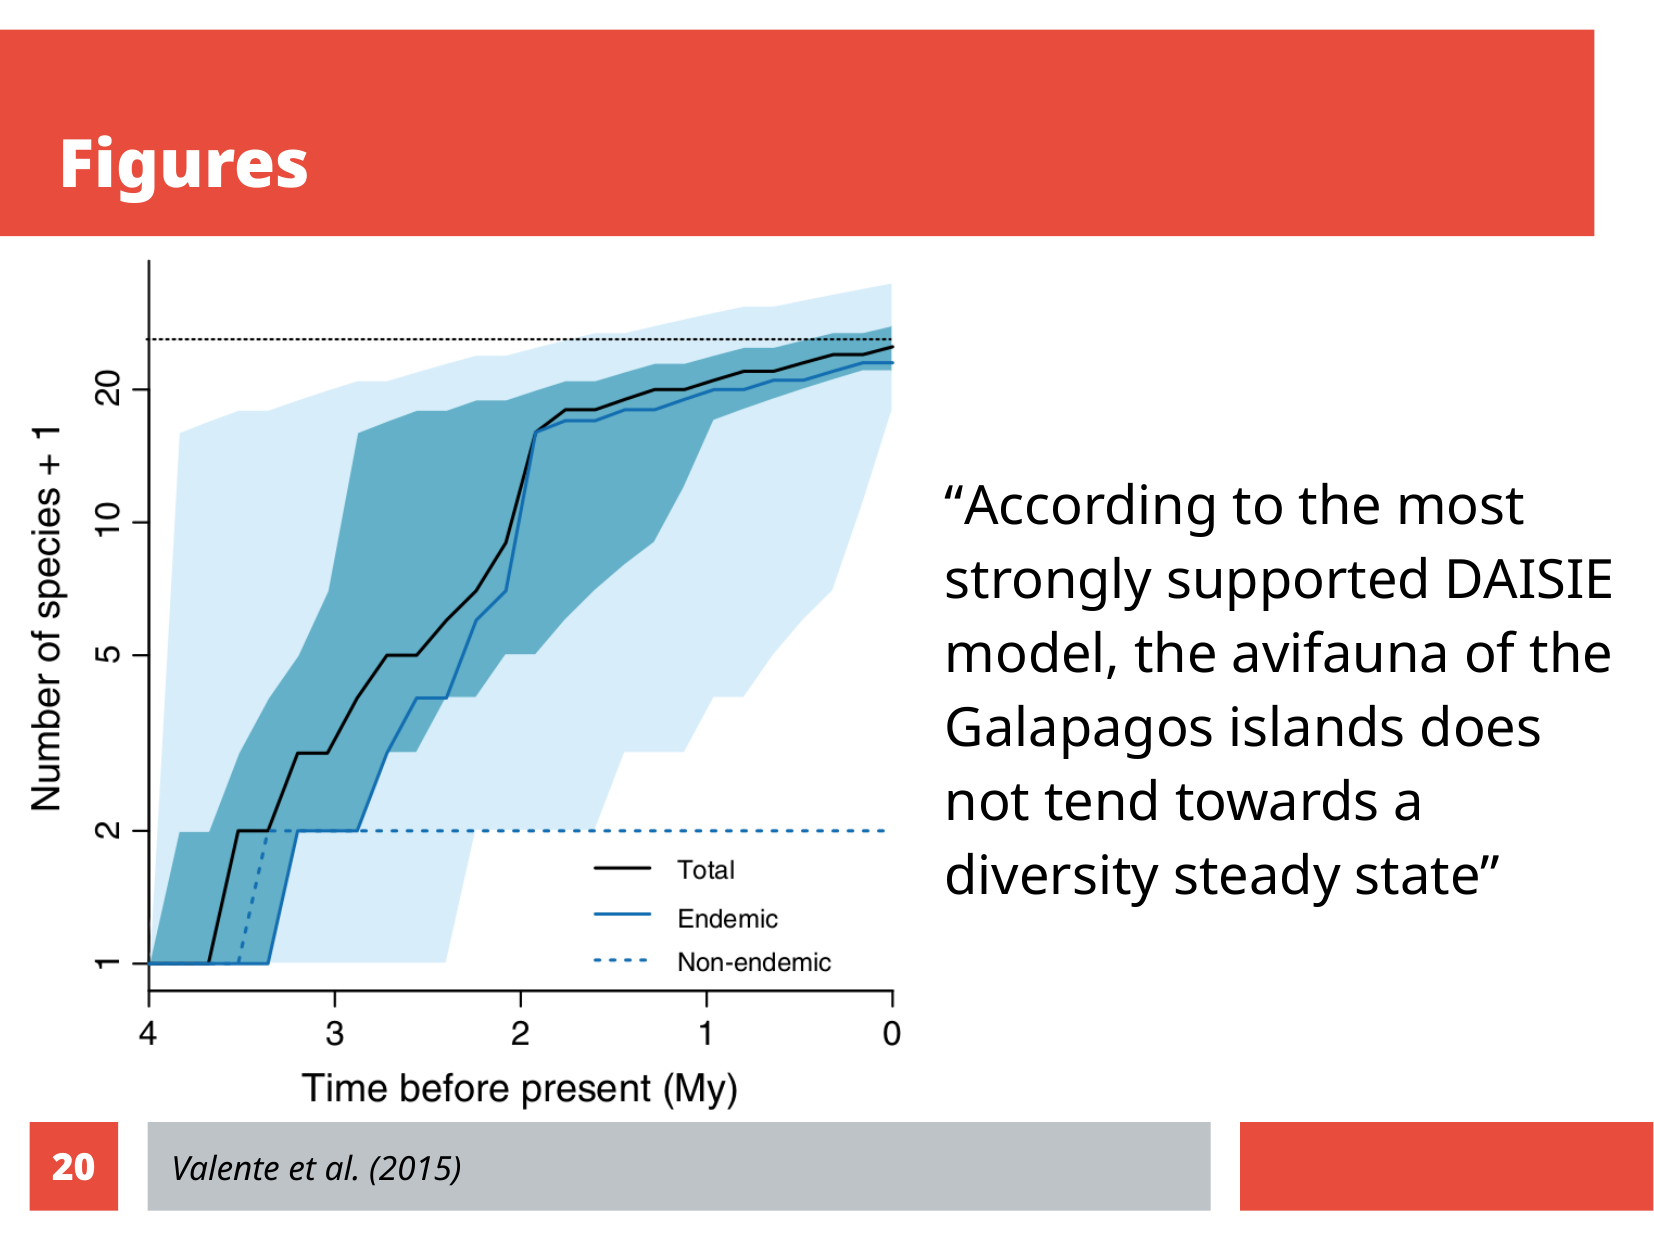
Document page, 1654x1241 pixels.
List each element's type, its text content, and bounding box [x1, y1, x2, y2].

text_box “According to the most strongly supported DAISIE model, the avifauna of the Galapagos islands does not tend towards a diversity steady state” [930, 458, 1636, 935]
title Figures [59, 59, 1595, 207]
text_box Valente et al. (2015) [156, 1137, 528, 1192]
picture [30, 259, 901, 1111]
